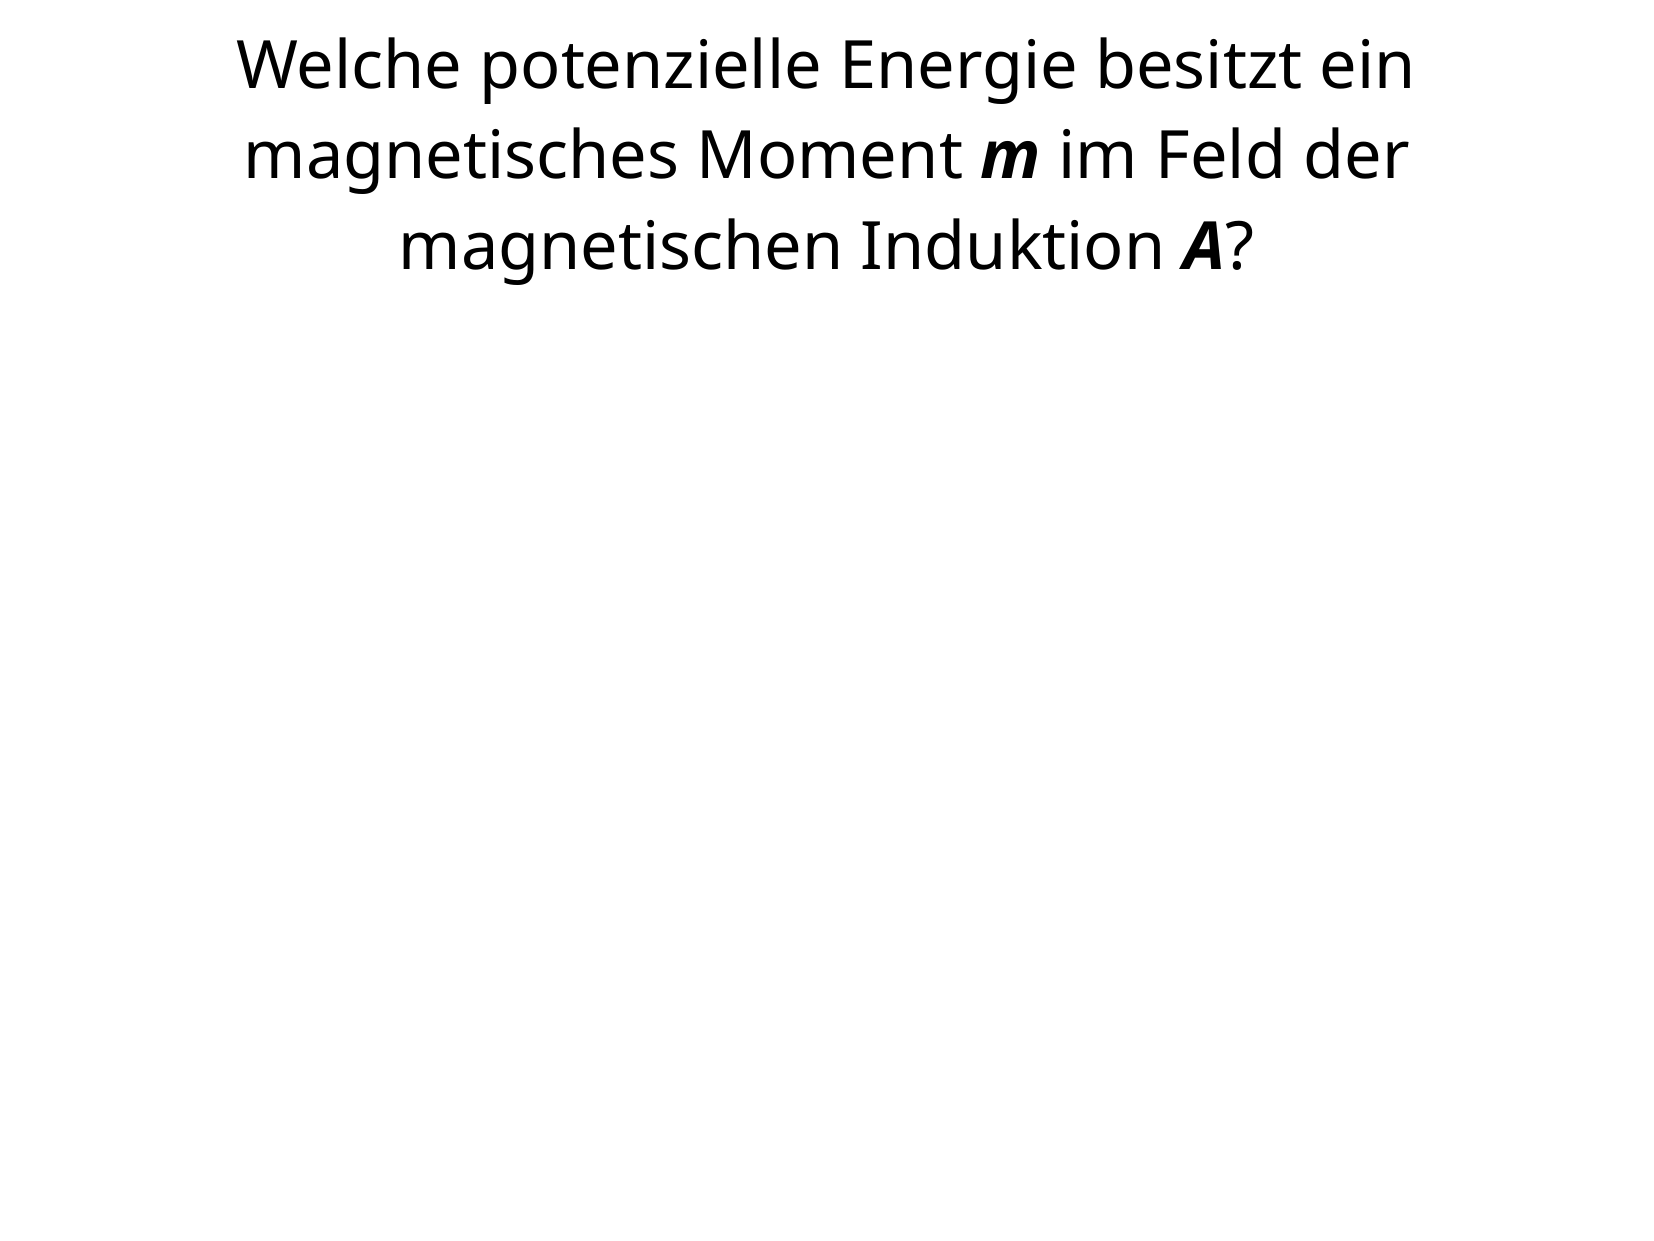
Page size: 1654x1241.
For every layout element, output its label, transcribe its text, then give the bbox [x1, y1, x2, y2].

title Welche potenzielle Energie besitzt ein magnetisches Moment m im Feld der magnetischen Induktion A? [82, 19, 1571, 287]
